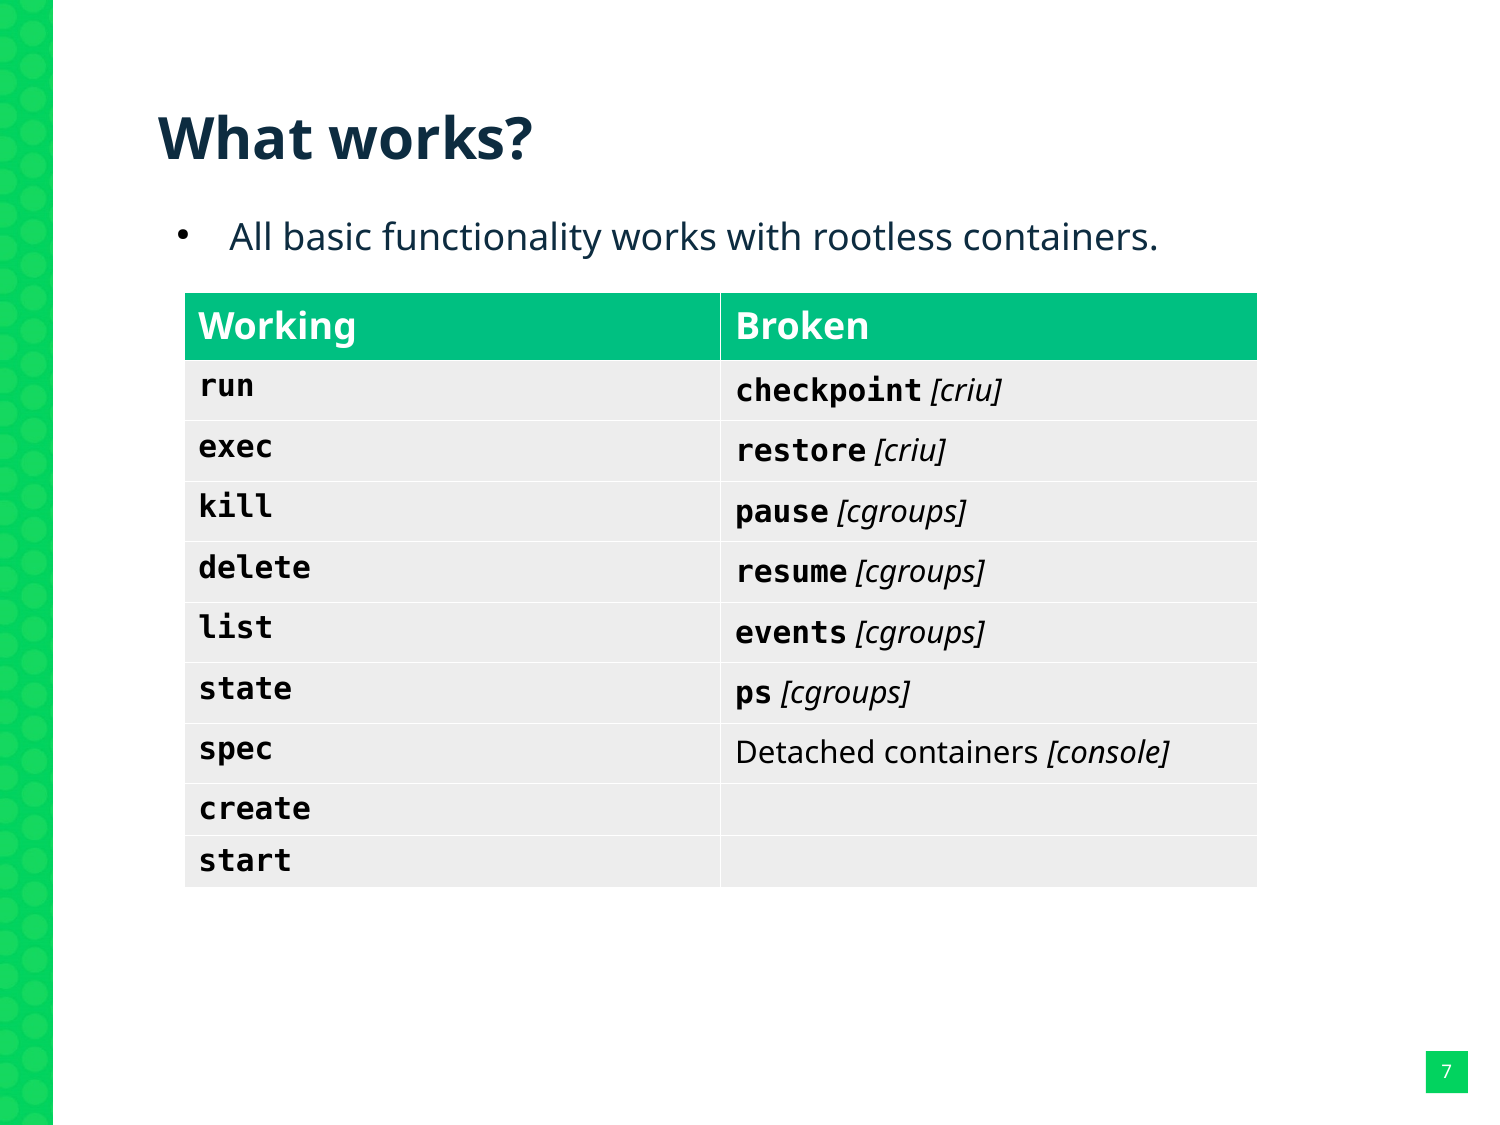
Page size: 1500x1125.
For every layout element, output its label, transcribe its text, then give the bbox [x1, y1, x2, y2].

table_cell [721, 836, 1257, 887]
table_cell exec [185, 421, 720, 481]
table_cell run [185, 361, 720, 420]
table_cell create [185, 784, 720, 835]
list All basic functionality works with rootless containers. [143, 205, 1397, 1021]
table_cell [721, 784, 1257, 835]
table_header Working [185, 293, 720, 360]
table_cell ps [cgroups] [721, 663, 1257, 723]
picture [0, 0, 53, 1125]
table_cell delete [185, 542, 720, 602]
title What works? [143, 94, 1397, 180]
table_cell Detached containers [console] [721, 724, 1257, 783]
text_box <number> [1425, 1051, 1468, 1094]
table_cell kill [185, 482, 720, 541]
table_cell list [185, 603, 720, 662]
table_cell spec [185, 724, 720, 783]
table_cell resume [cgroups] [721, 542, 1257, 602]
table_header Broken [721, 293, 1257, 360]
table_cell pause [cgroups] [721, 482, 1257, 541]
table_cell checkpoint [criu] [721, 361, 1257, 420]
table_cell events [cgroups] [721, 603, 1257, 662]
table_cell state [185, 663, 720, 723]
table_cell start [185, 836, 720, 887]
table_cell restore [criu] [721, 421, 1257, 481]
